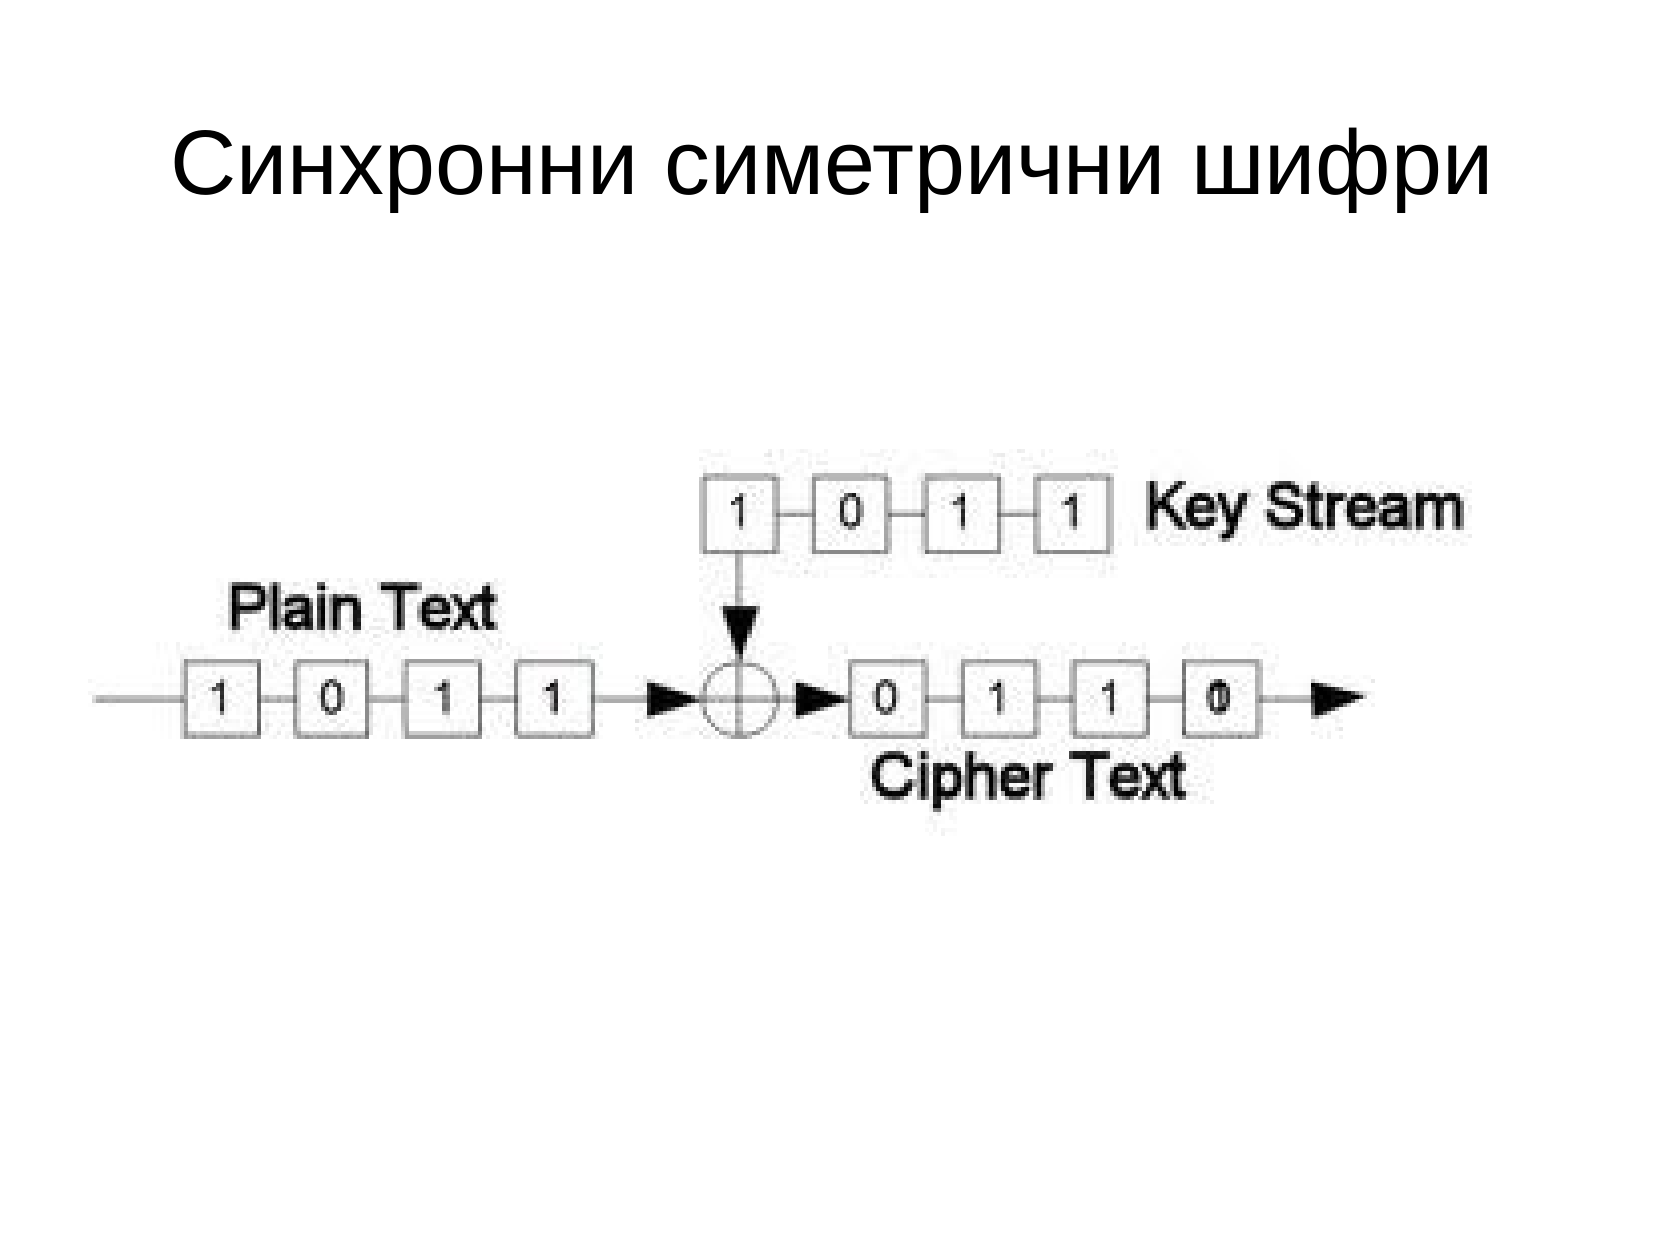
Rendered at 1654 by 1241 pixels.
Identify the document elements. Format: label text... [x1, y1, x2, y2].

picture [88, 385, 1577, 933]
title Синхронни симетрични шифри [88, 59, 1577, 267]
